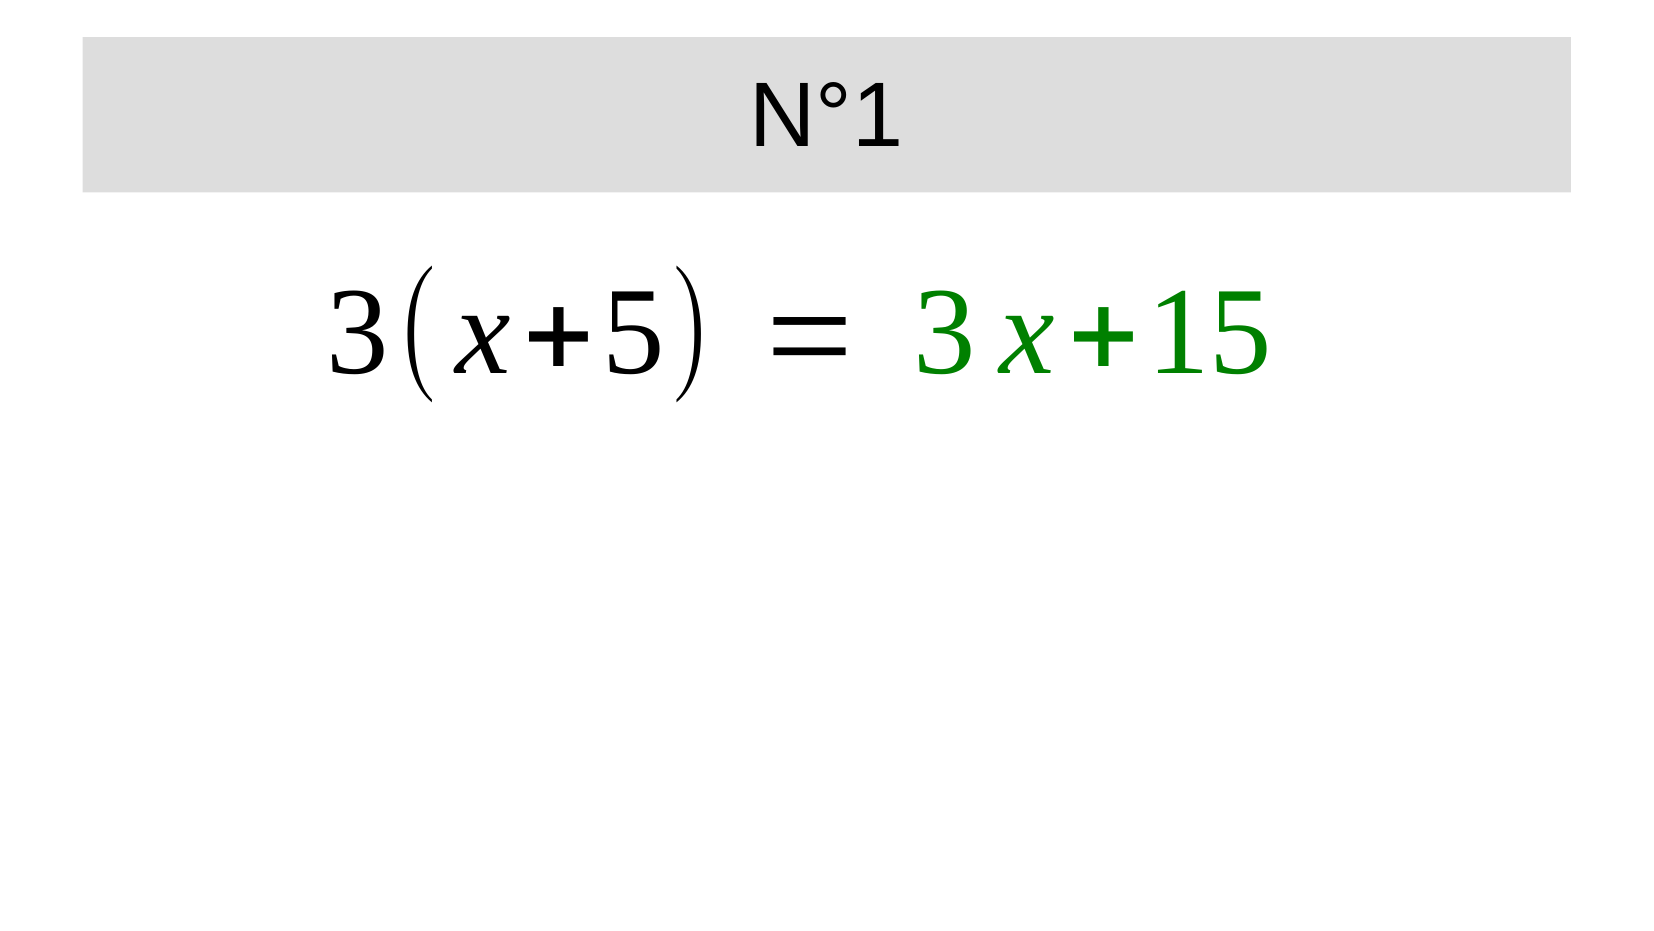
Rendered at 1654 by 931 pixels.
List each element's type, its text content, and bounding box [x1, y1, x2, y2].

title N°1 [82, 37, 1571, 193]
chart [318, 259, 1278, 410]
